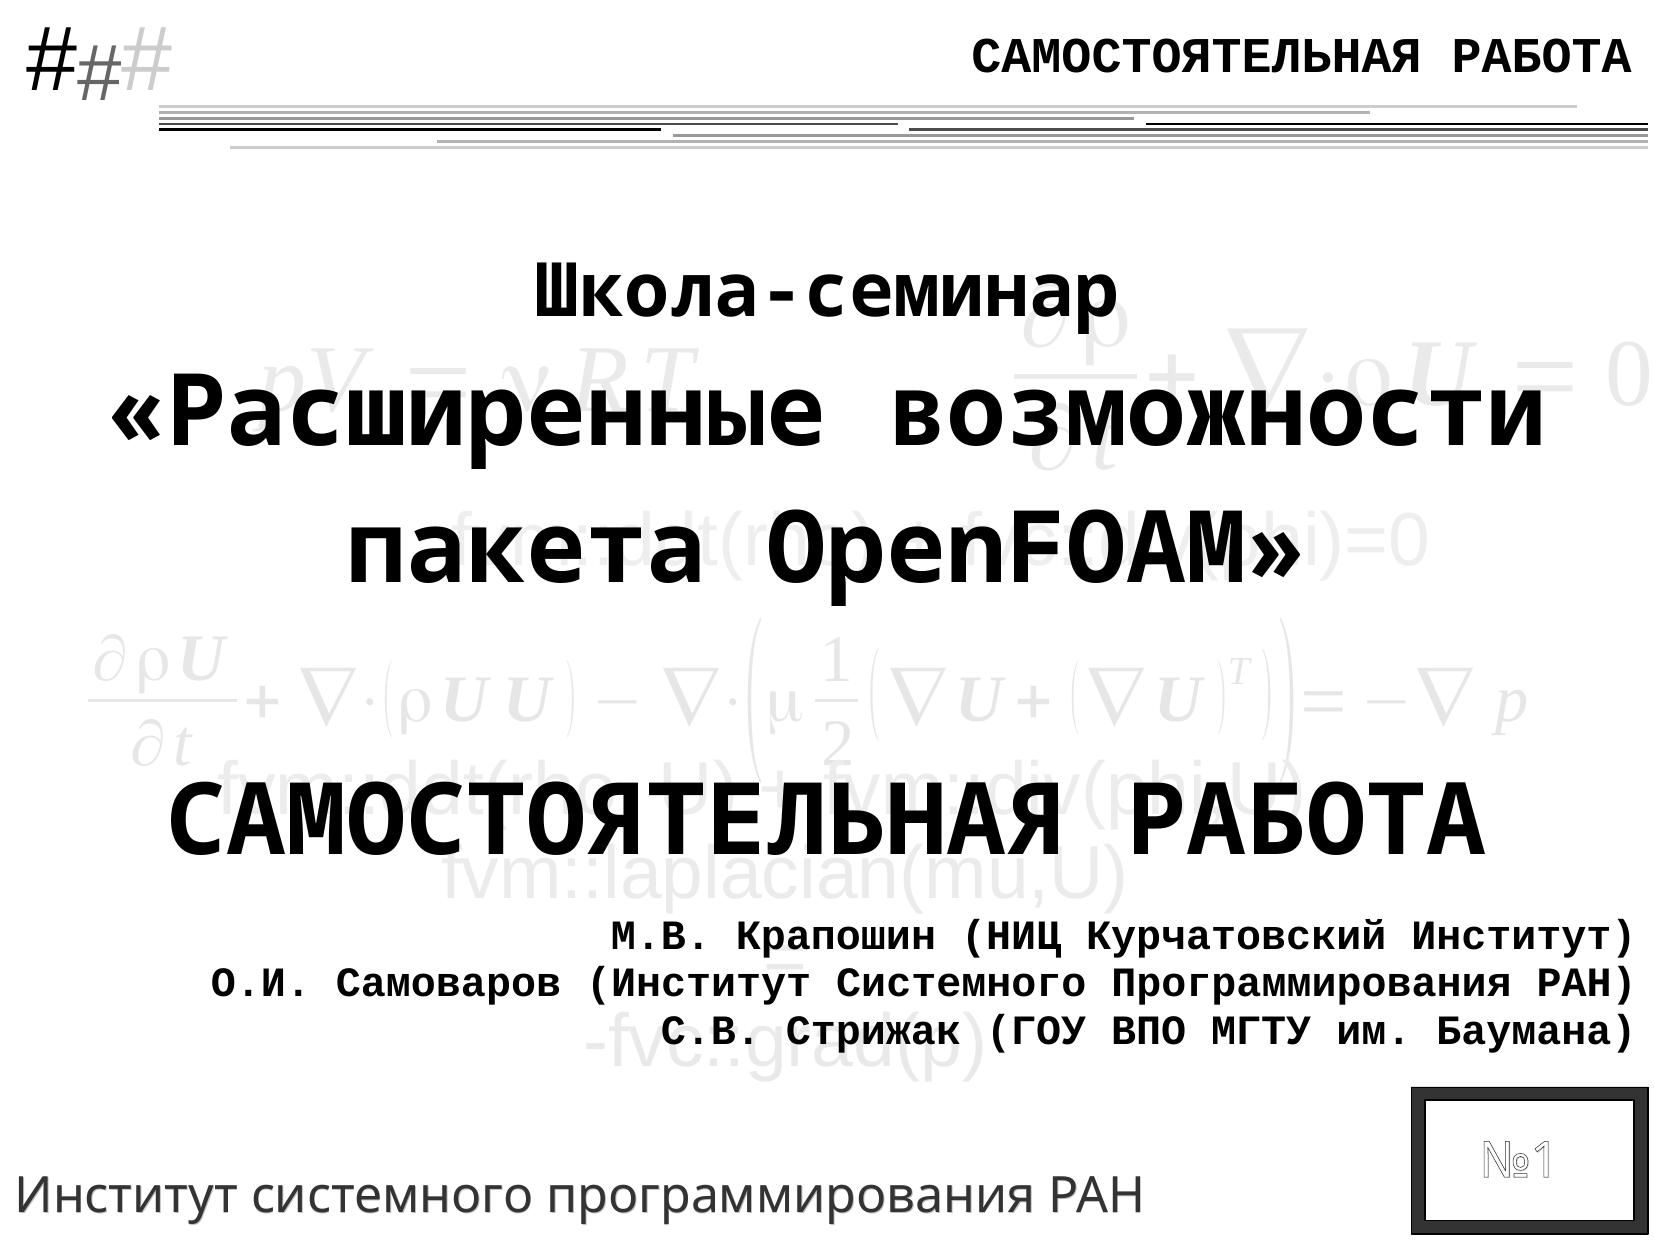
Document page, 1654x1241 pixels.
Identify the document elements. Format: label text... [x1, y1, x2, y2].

text_box Школа-семинар «Расширенные возможности пакета OpenFOAM» САМОСТОЯТЕЛЬНАЯ РАБОТА [0, 236, 1654, 857]
text_box М.В. Крапошин (НИЦ Курчатовский Институт) О.И. Самоваров (Институт Системного Программирования РАН) С.В. Стрижак (ГОУ ВПО МГТУ им. Баумана) [11, 907, 1651, 1065]
